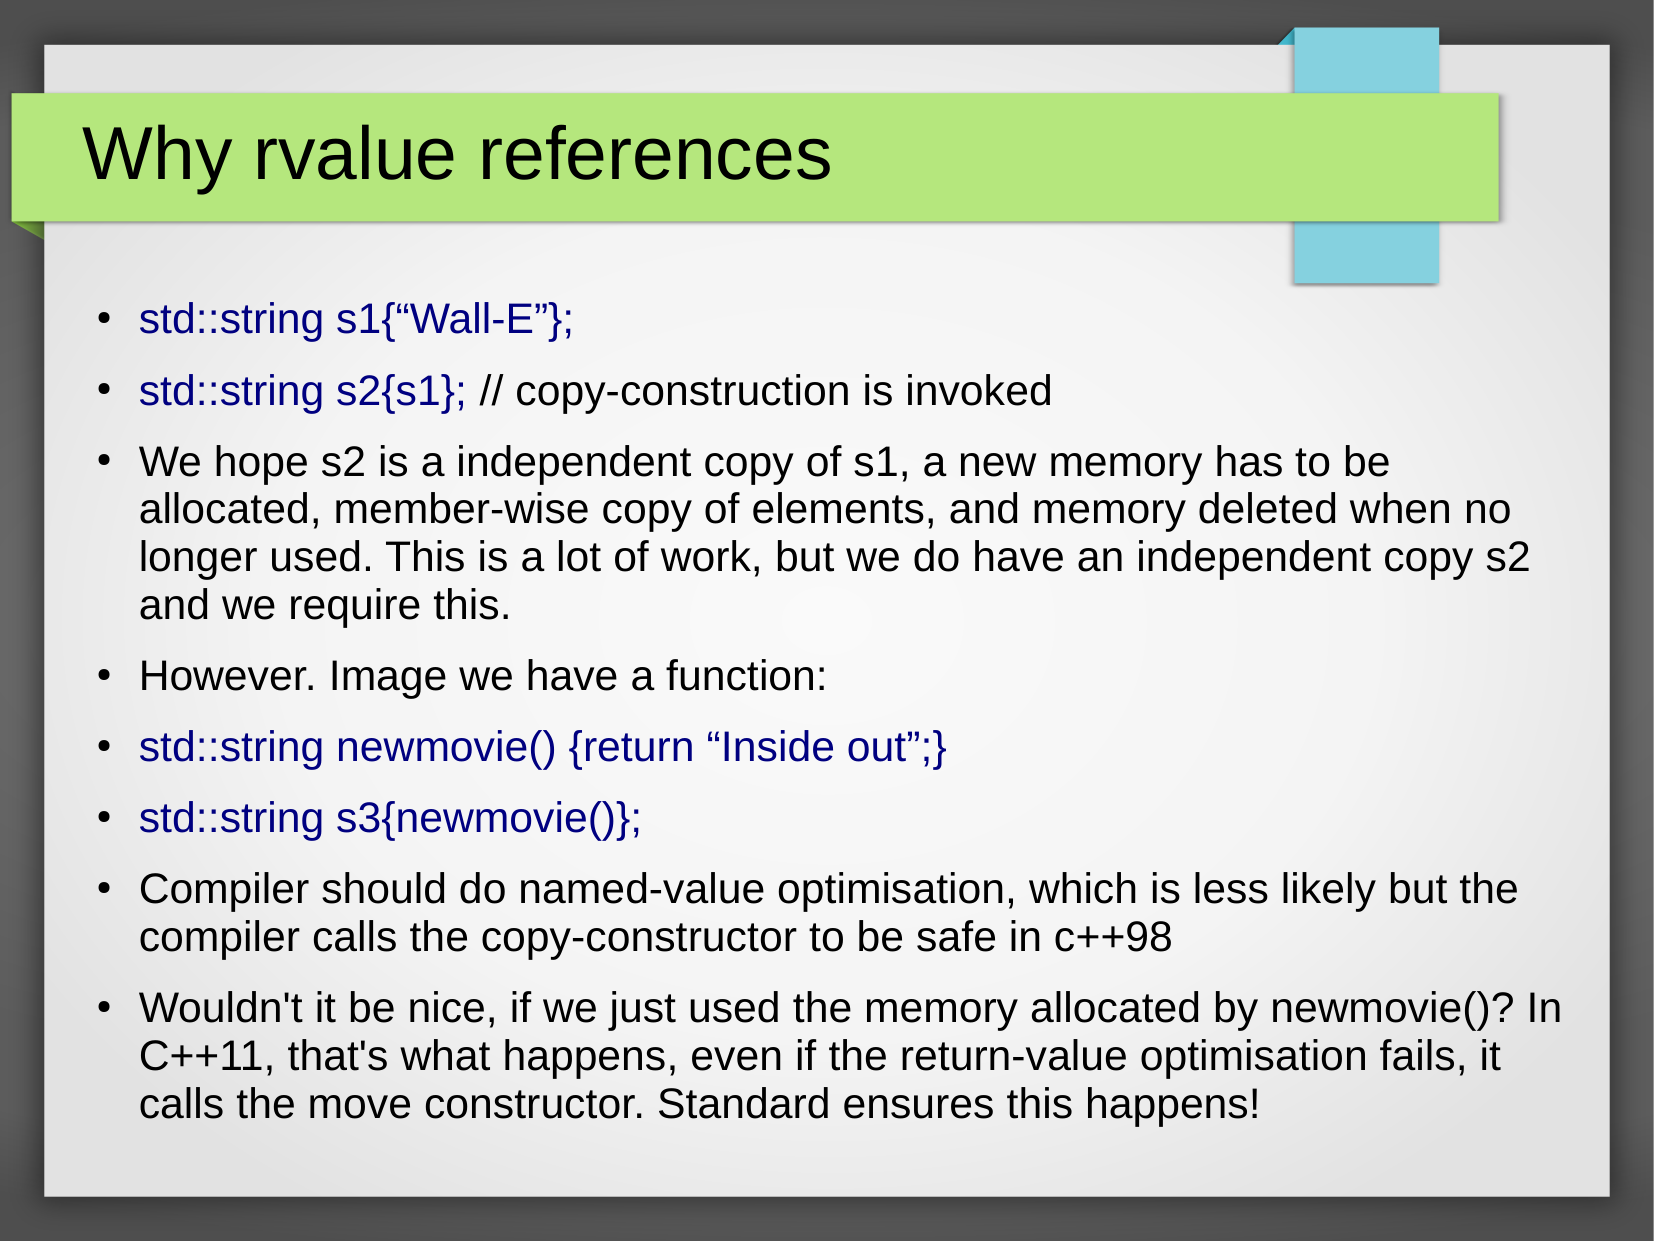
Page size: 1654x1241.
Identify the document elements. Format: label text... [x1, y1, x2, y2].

list std::string s1{“Wall-E”}; std::string s2{s1}; // copy-construction is invoked We hope s2 is a independent copy of s1, a new memory has to be allocated, member-wise copy of elements, and memory deleted when no longer used. This is a lot of work, but we do have an independent copy s2 and we require this. However. Image we have a function: std::string newmovie() {return “Inside out”;} std::string s3{newmovie()}; Compiler should do named-value optimisation, which is less likely but the compiler calls the copy-constructor to be safe in c++98 Wouldn't it be nice, if we just used the memory allocated by newmovie()? In C++11, that's what happens, even if the return-value optimisation fails, it calls the move constructor. Standard ensures this happens! [82, 295, 1571, 1193]
title Why rvalue references [82, 94, 1264, 213]
picture [0, 0, 1654, 1241]
